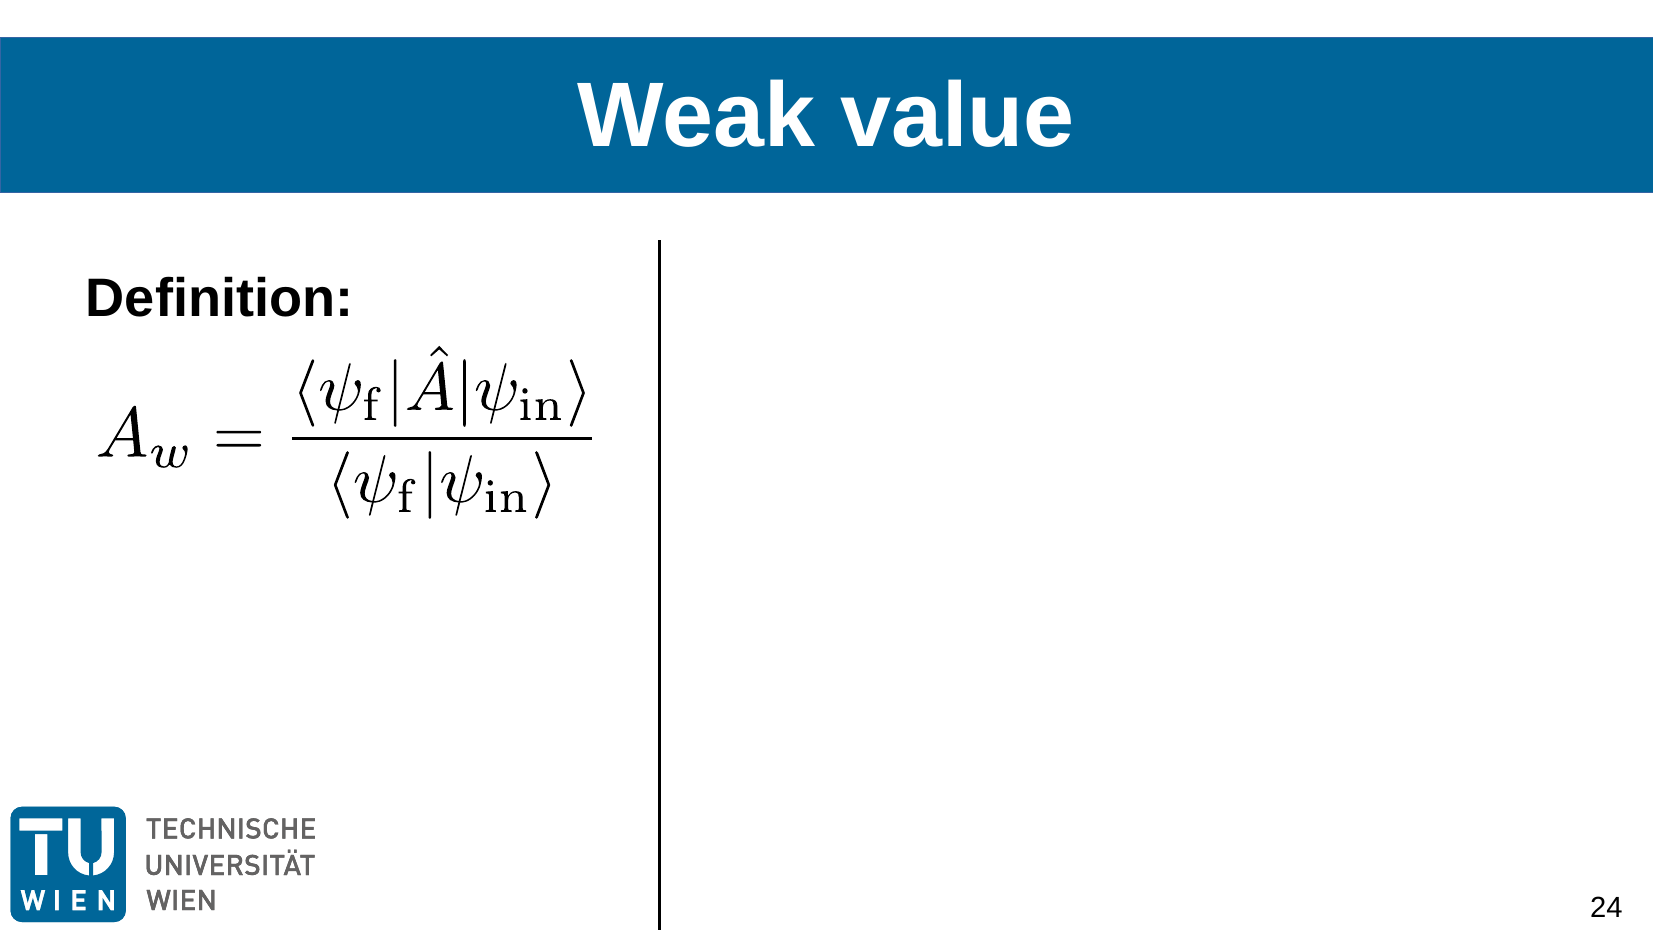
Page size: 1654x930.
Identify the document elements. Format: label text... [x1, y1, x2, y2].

picture [96, 361, 189, 489]
title Weak value [0, 37, 1653, 193]
picture [195, 334, 606, 530]
list Definition: [85, 267, 406, 346]
